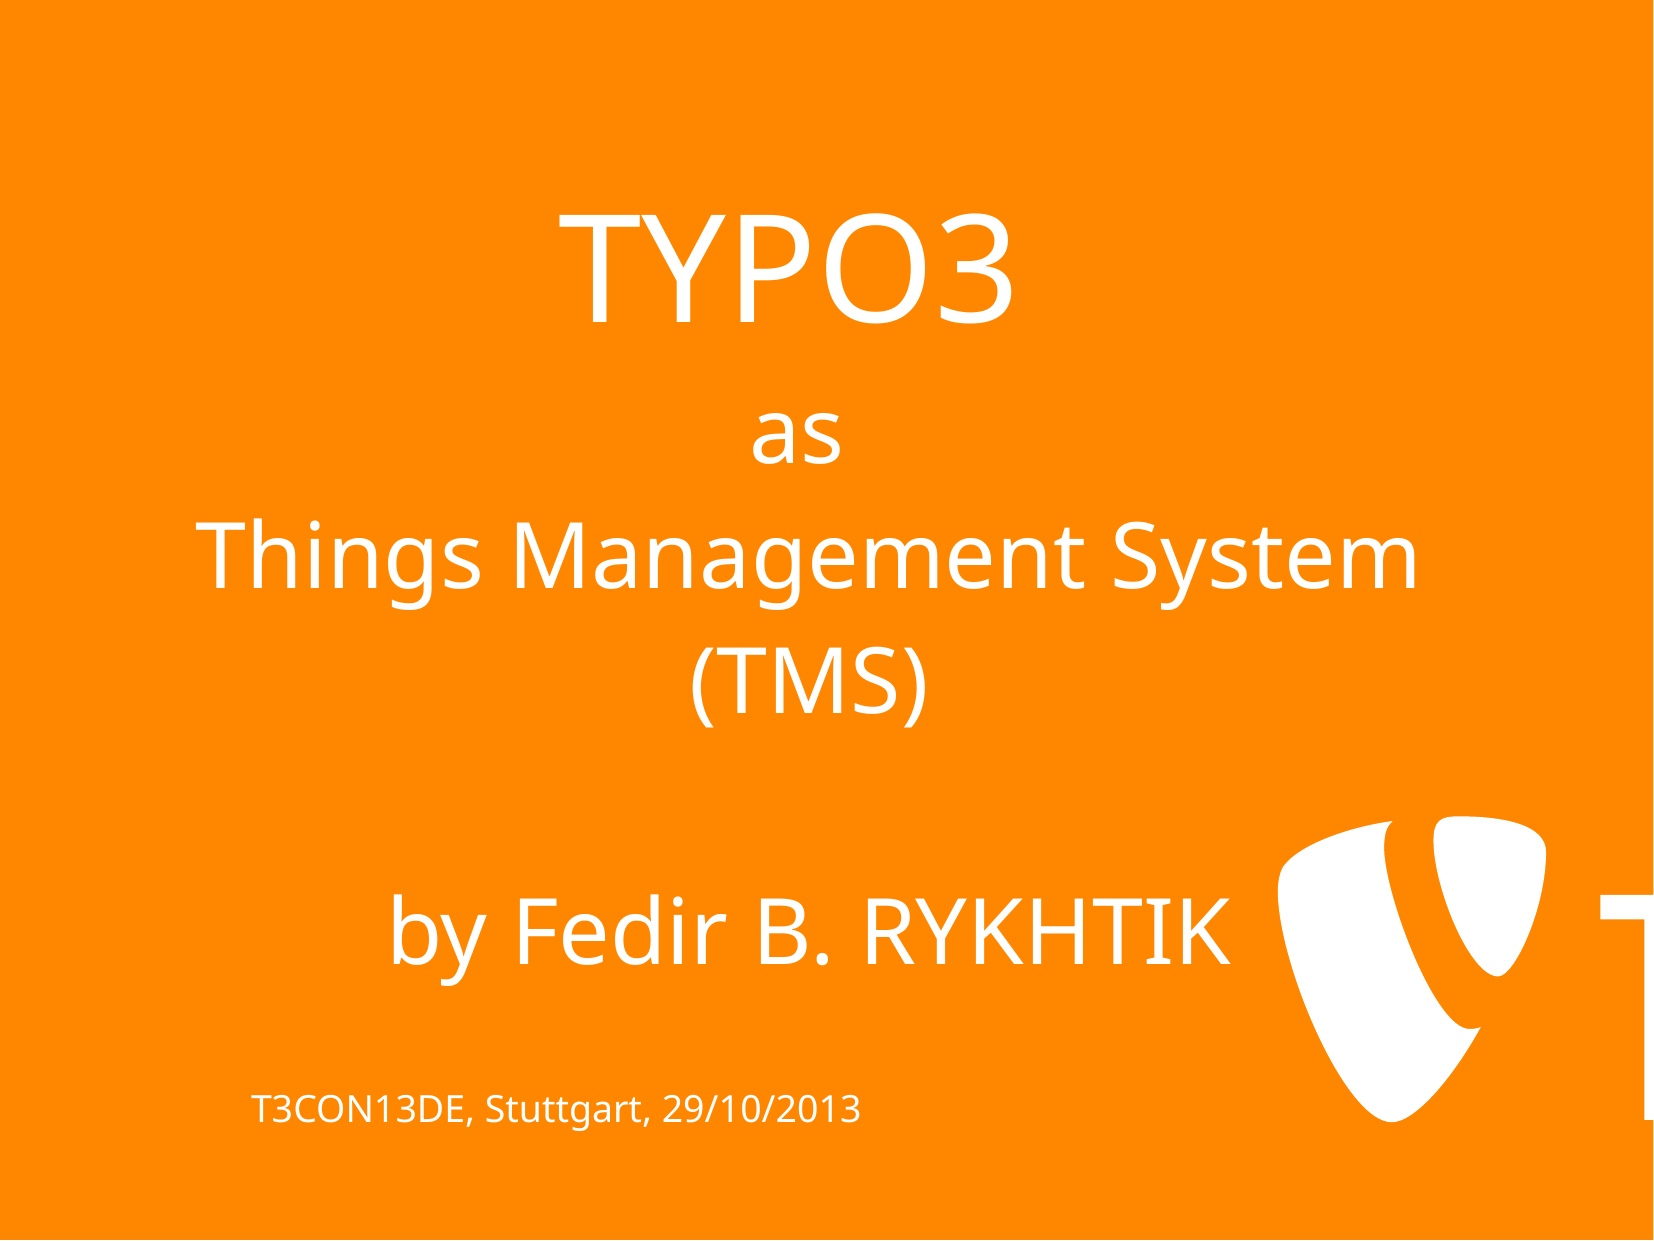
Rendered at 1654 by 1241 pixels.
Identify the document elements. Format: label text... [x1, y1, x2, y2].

subtitle TYPO3 as Things Management System (TMS) by Fedir B. RYKHTIK [64, 96, 1554, 1057]
text_box T3CON13DE, Stuttgart, 29/10/2013 [236, 1074, 764, 1132]
picture [1136, 661, 1654, 1241]
